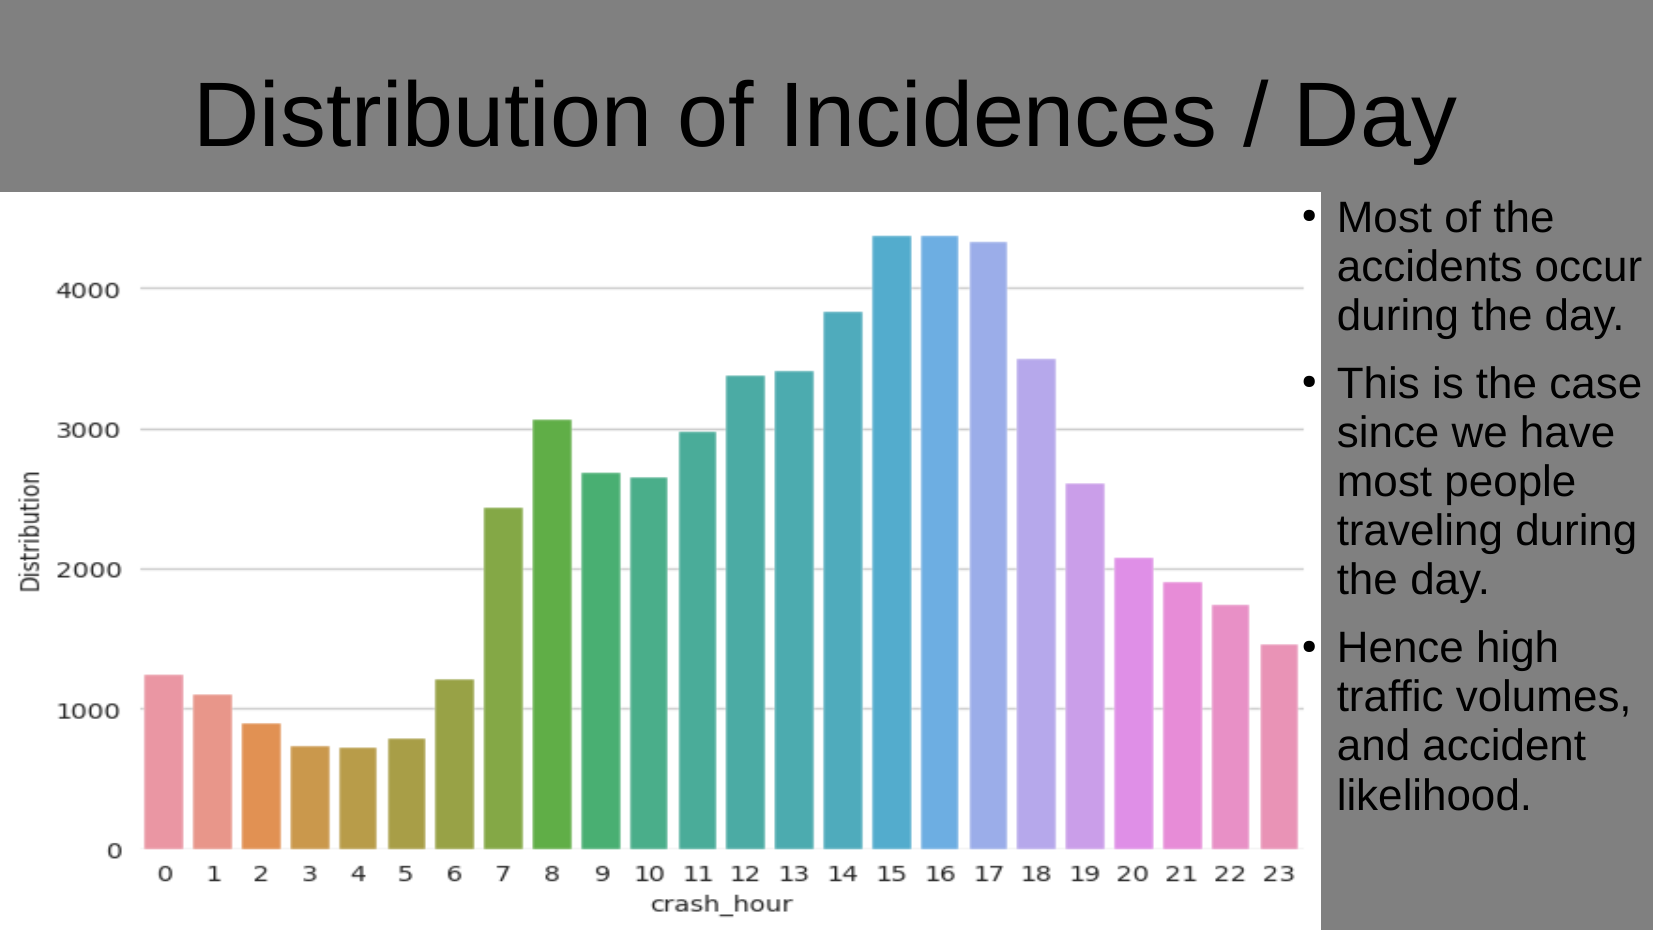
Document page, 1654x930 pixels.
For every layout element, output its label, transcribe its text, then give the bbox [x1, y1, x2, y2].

list Most of the accidents occur during the day. This is the case since we have most people traveling during the day. Hence high traffic volumes, and accident likelihood. [1290, 192, 1653, 930]
title Distribution of Incidences / Day [82, 37, 1571, 192]
picture [0, 192, 1290, 930]
